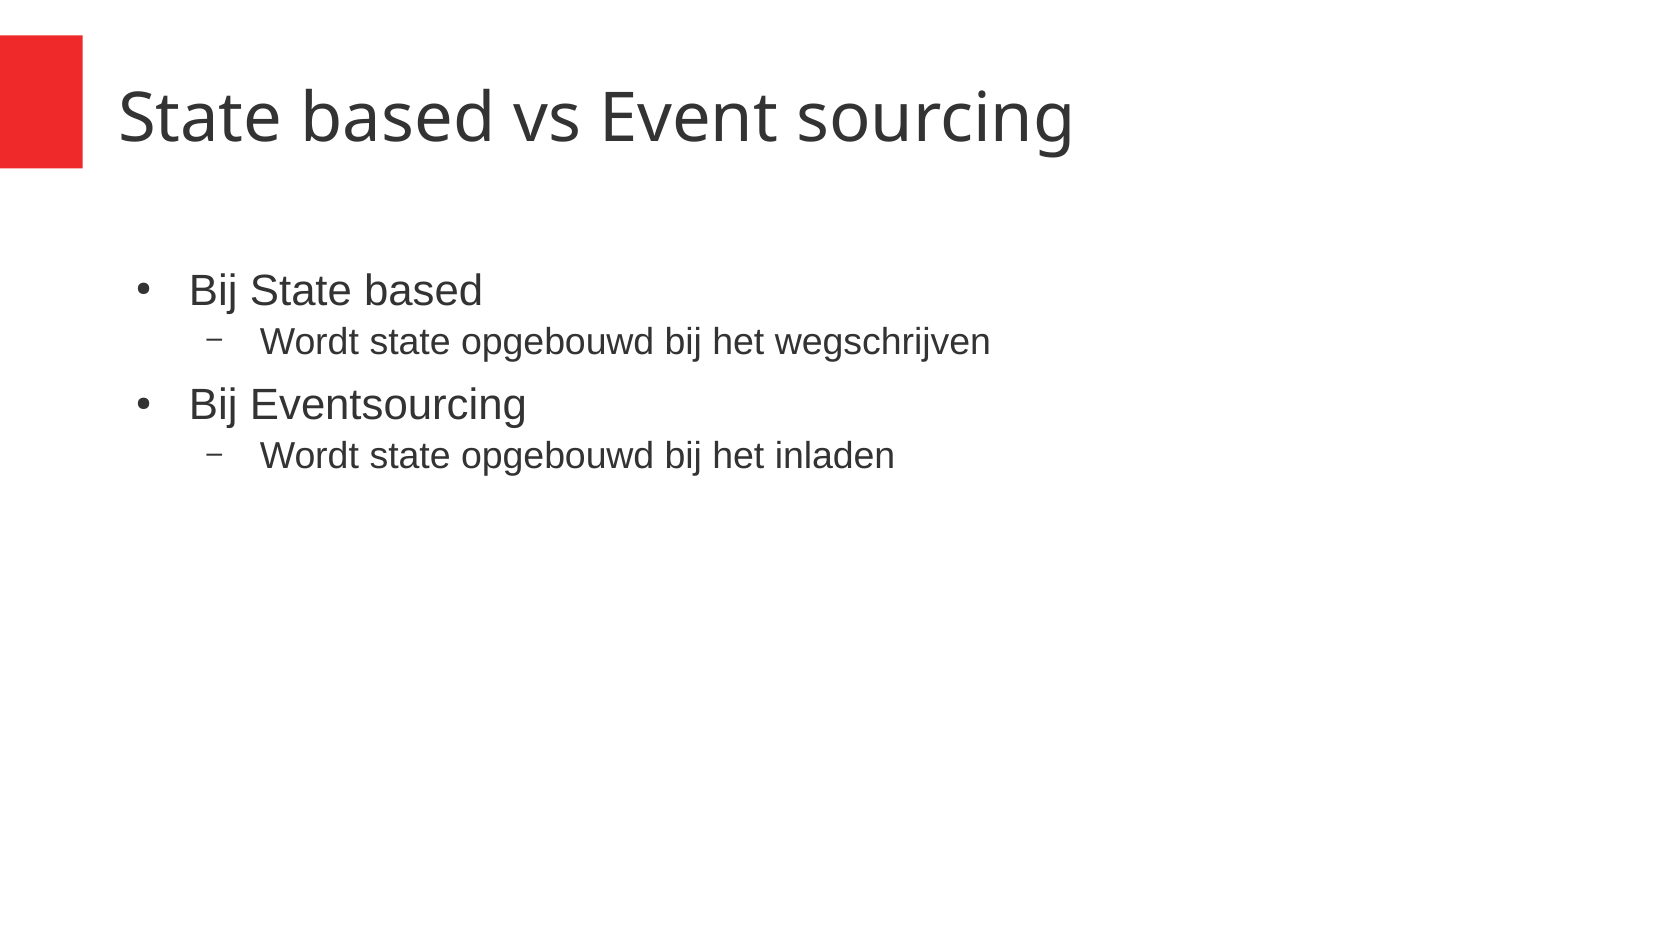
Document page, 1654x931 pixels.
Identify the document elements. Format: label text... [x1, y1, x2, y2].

title State based vs Event sourcing [118, 37, 1571, 193]
list Bij State based Wordt state opgebouwd bij het wegschrijven Bij Eventsourcing Wordt state opgebouwd bij het inladen [118, 265, 1536, 806]
